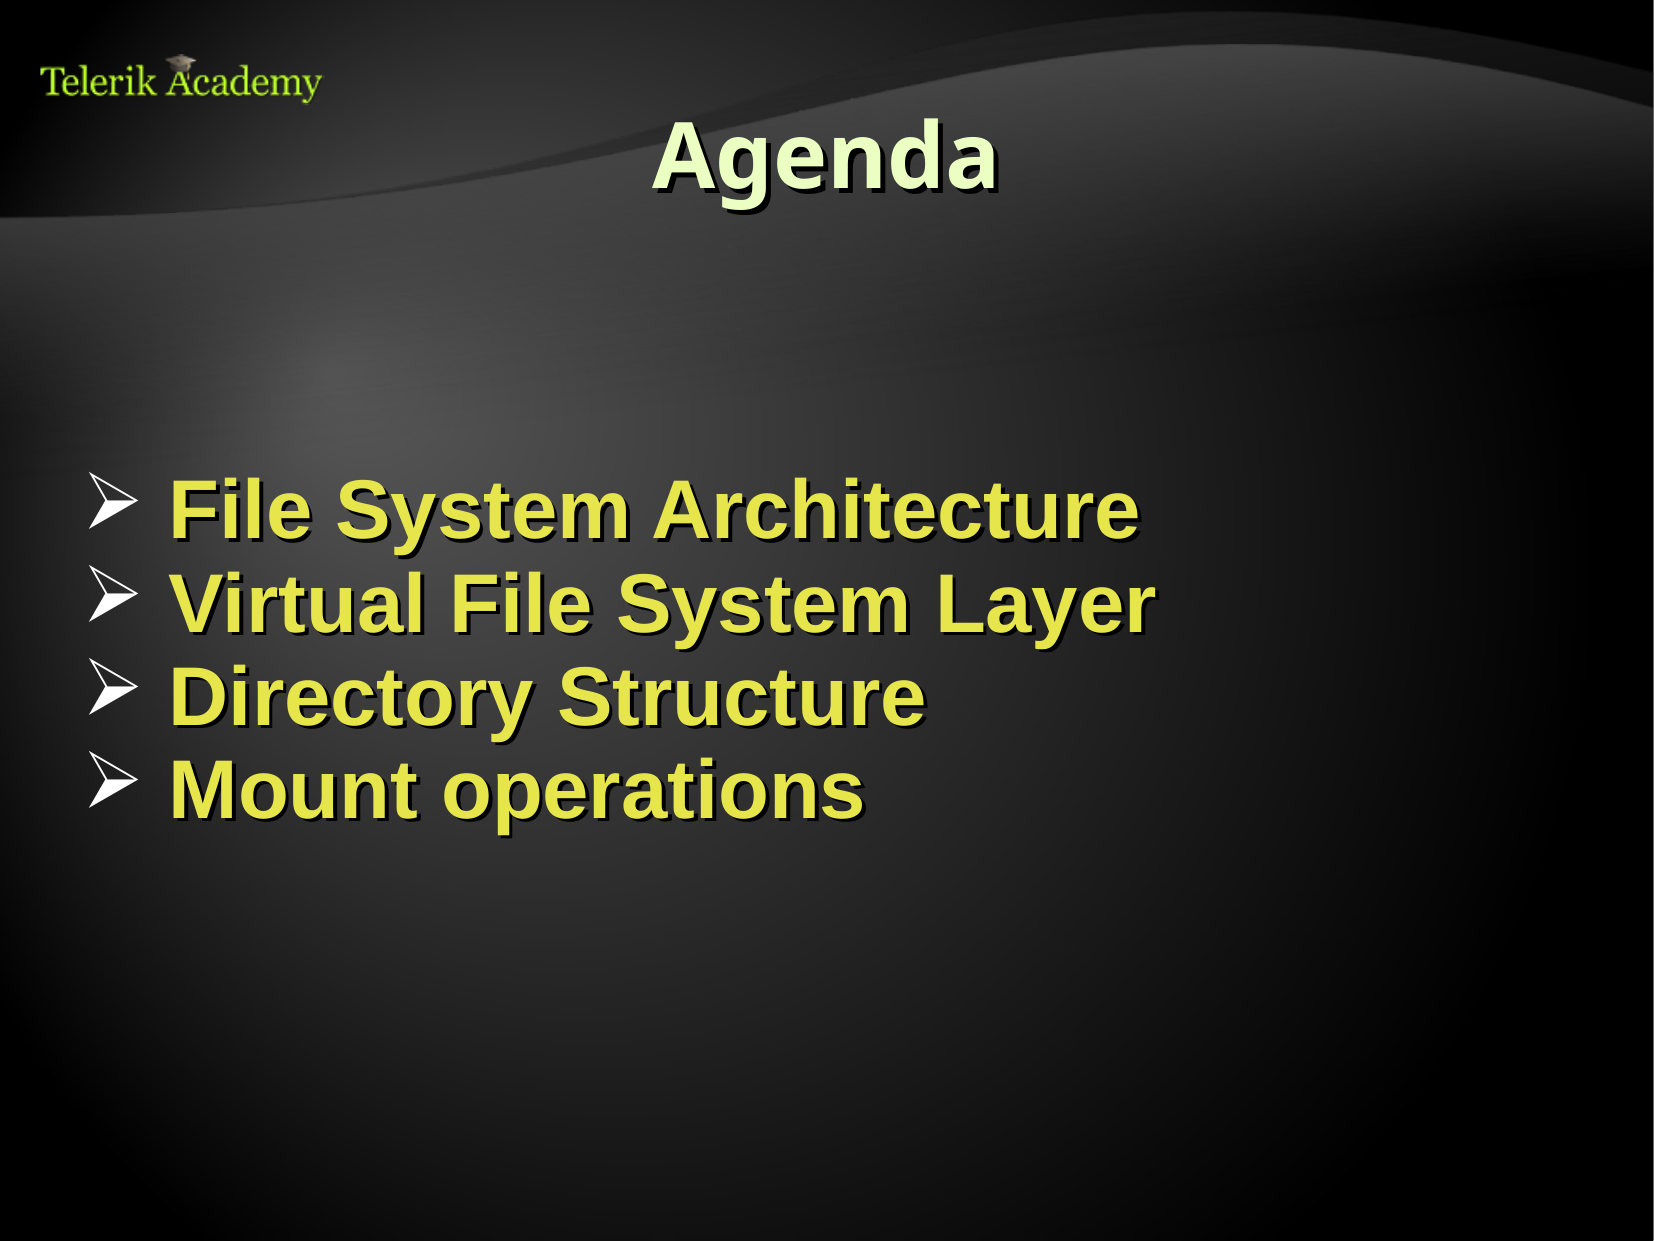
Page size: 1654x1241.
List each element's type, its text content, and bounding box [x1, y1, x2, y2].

picture [0, 0, 1654, 1241]
subtitle File System Architecture Virtual File System Layer Directory Structure Mount operations [82, 290, 1538, 1010]
title Agenda [82, 49, 1571, 257]
